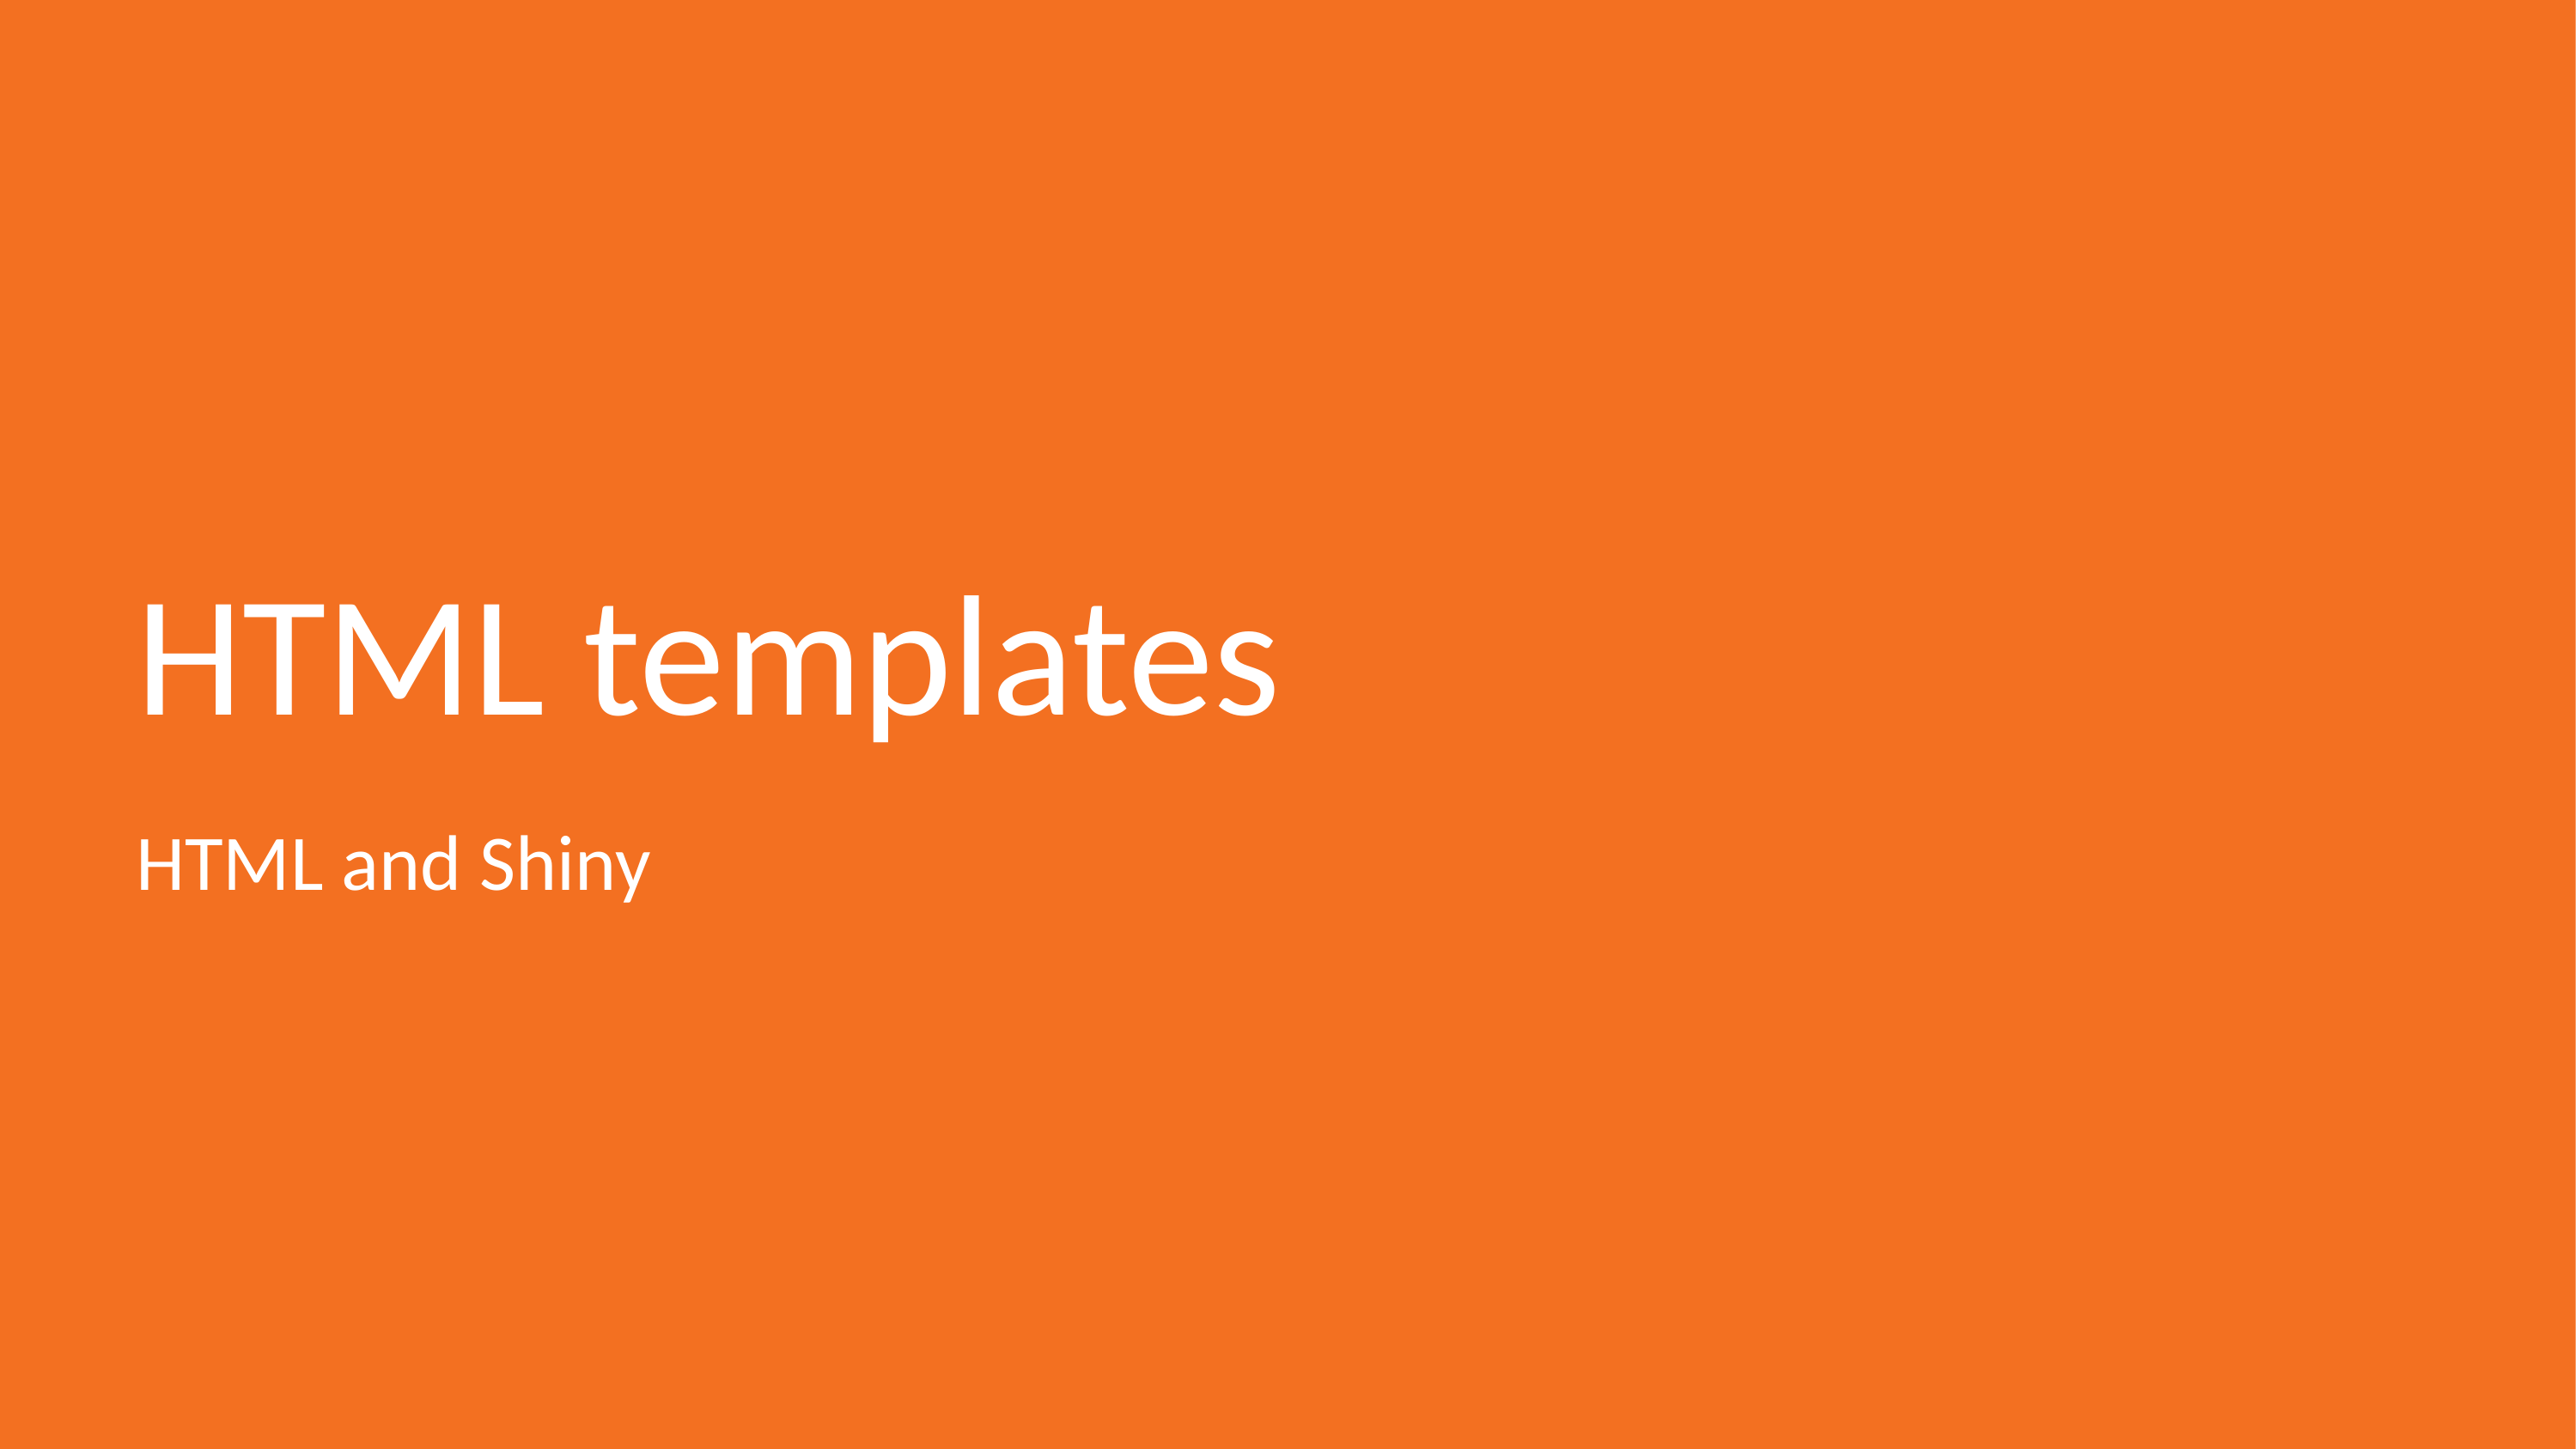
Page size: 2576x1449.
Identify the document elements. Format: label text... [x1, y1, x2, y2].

title HTML templates [110, 512, 2427, 776]
subtitle HTML and Shiny [110, 785, 2427, 908]
